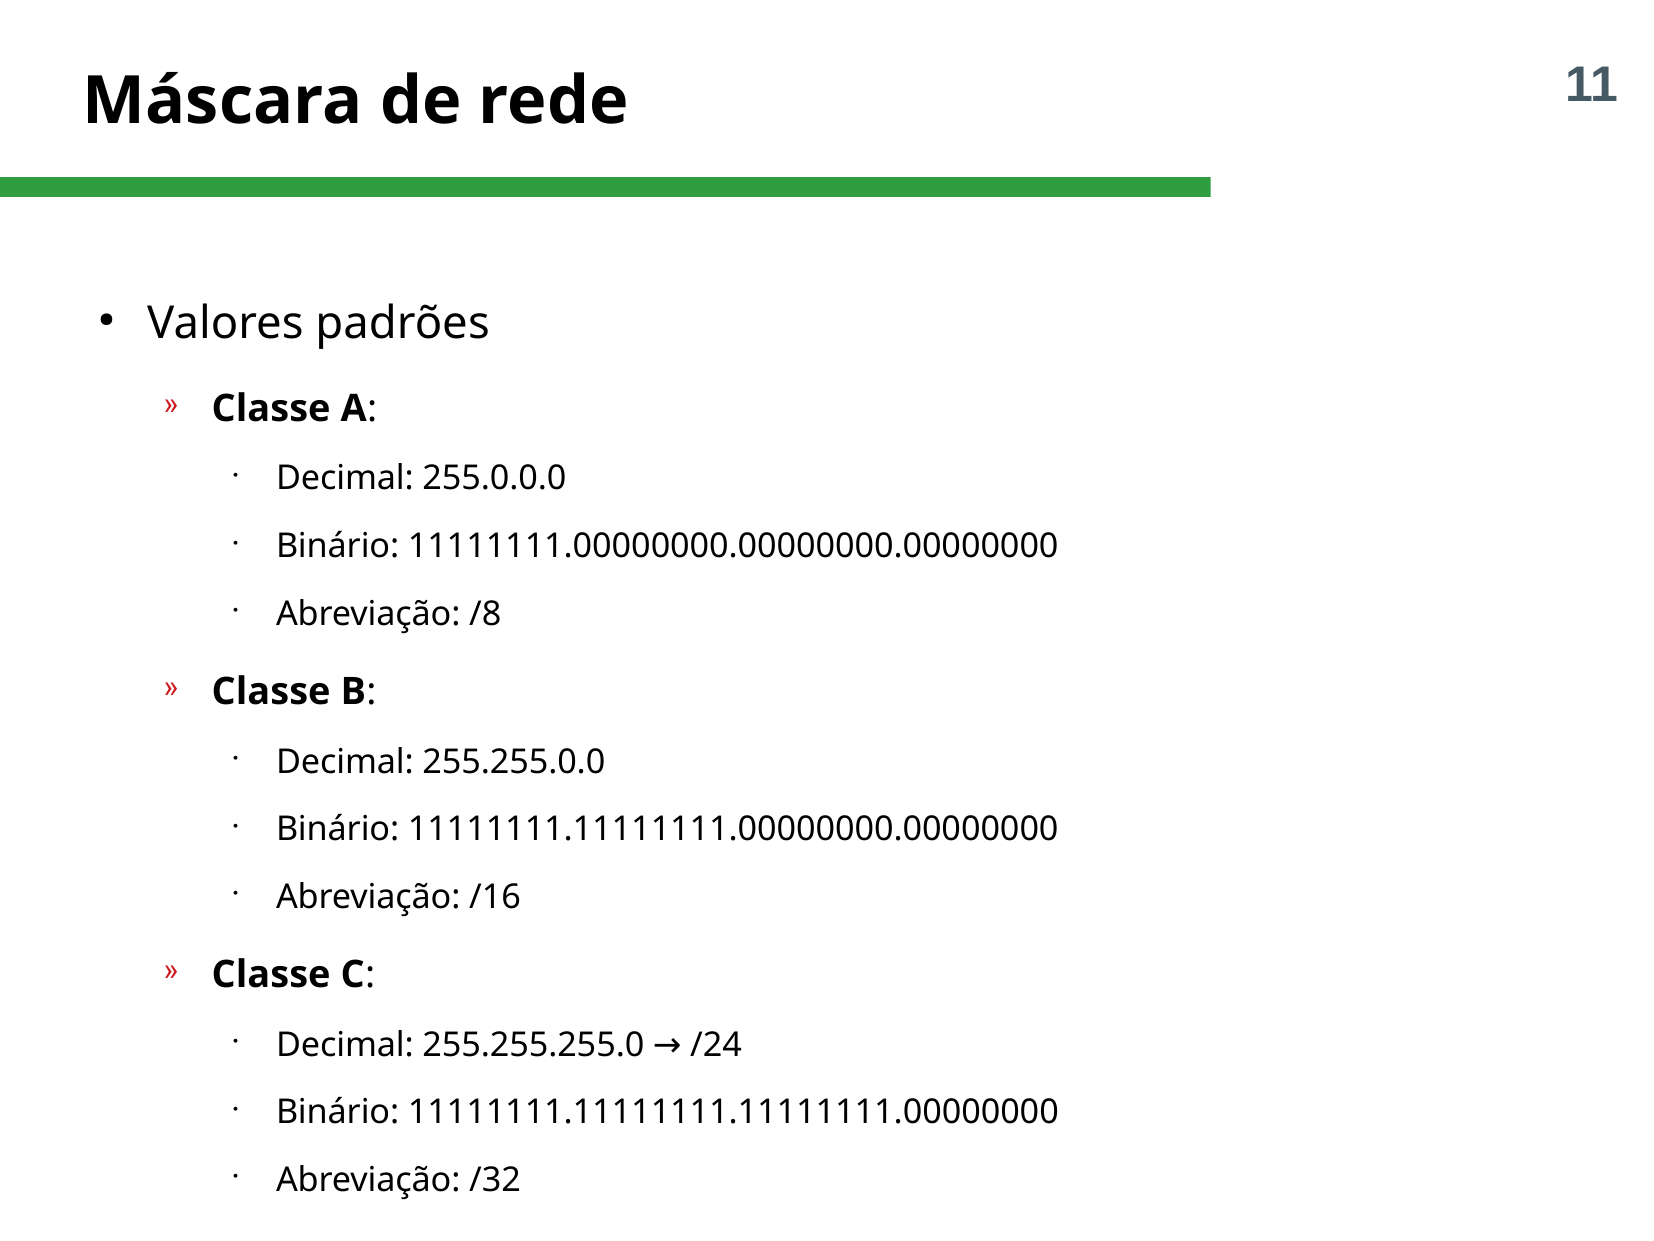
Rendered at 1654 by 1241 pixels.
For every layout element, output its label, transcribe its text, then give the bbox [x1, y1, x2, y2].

list Valores padrões Classe A: Decimal: 255.0.0.0 Binário: 11111111.00000000.00000000.00000000 Abreviação: /8 Classe B: Decimal: 255.255.0.0 Binário: 11111111.11111111.00000000.00000000 Abreviação: /16 Classe C: Decimal: 255.255.255.0 → /24 Binário: 11111111.11111111.11111111.00000000 Abreviação: /32 [82, 290, 1571, 1211]
title Máscara de rede [82, 0, 1152, 202]
